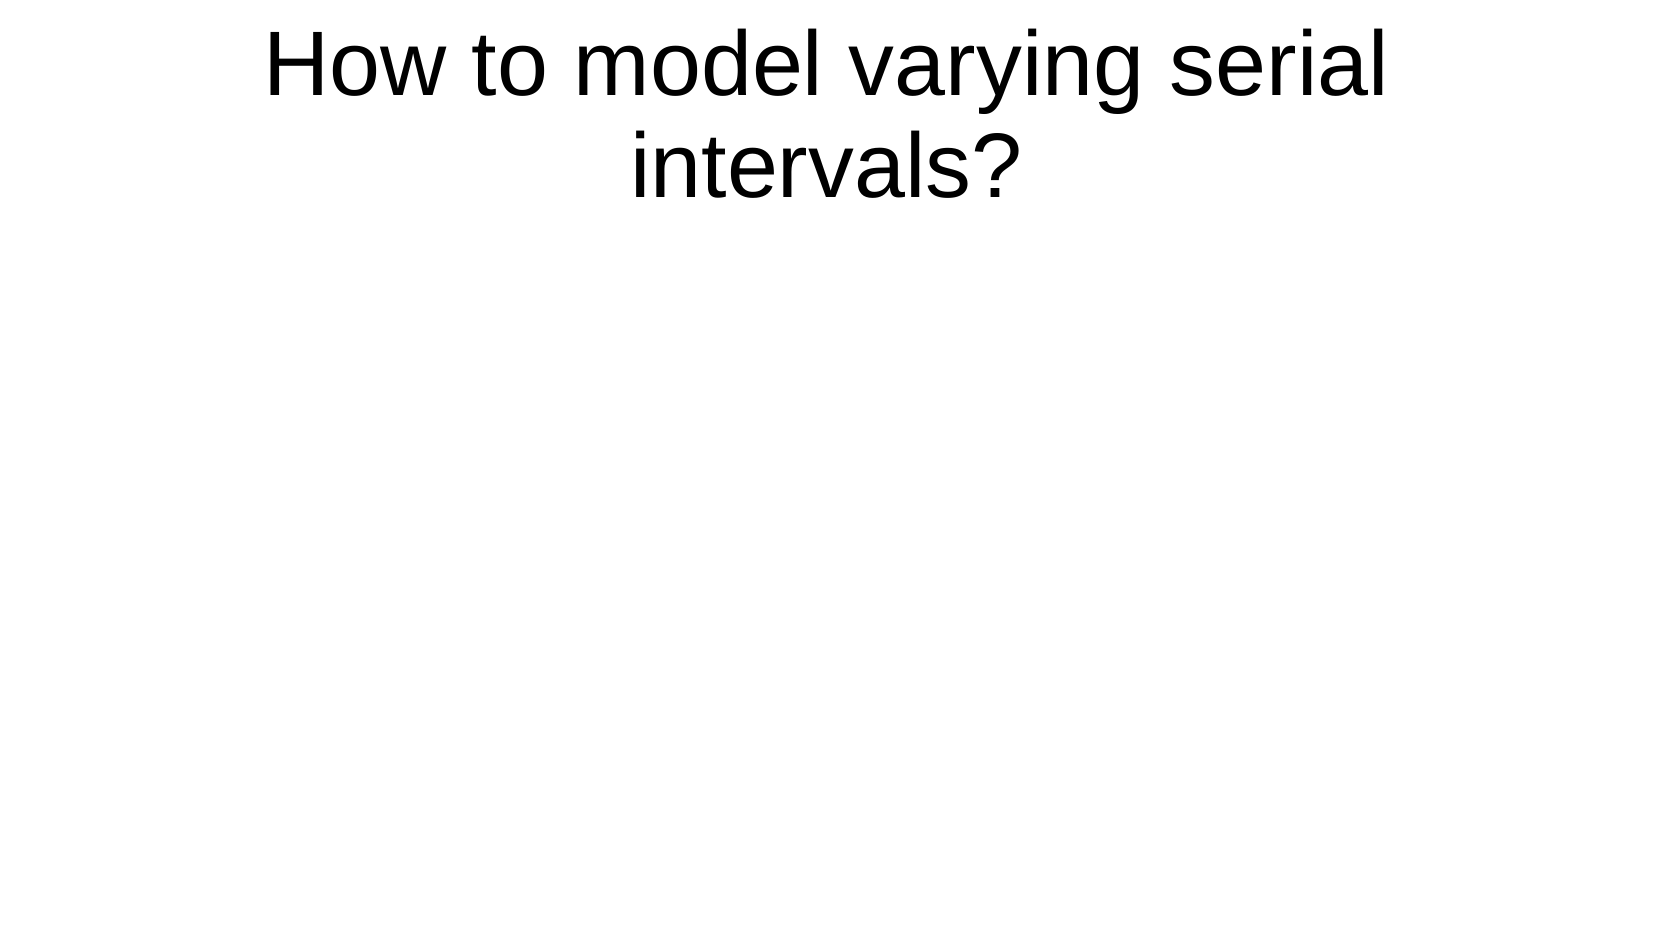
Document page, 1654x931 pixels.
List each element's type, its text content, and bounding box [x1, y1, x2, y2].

title How to model varying serial intervals? [82, 12, 1571, 218]
